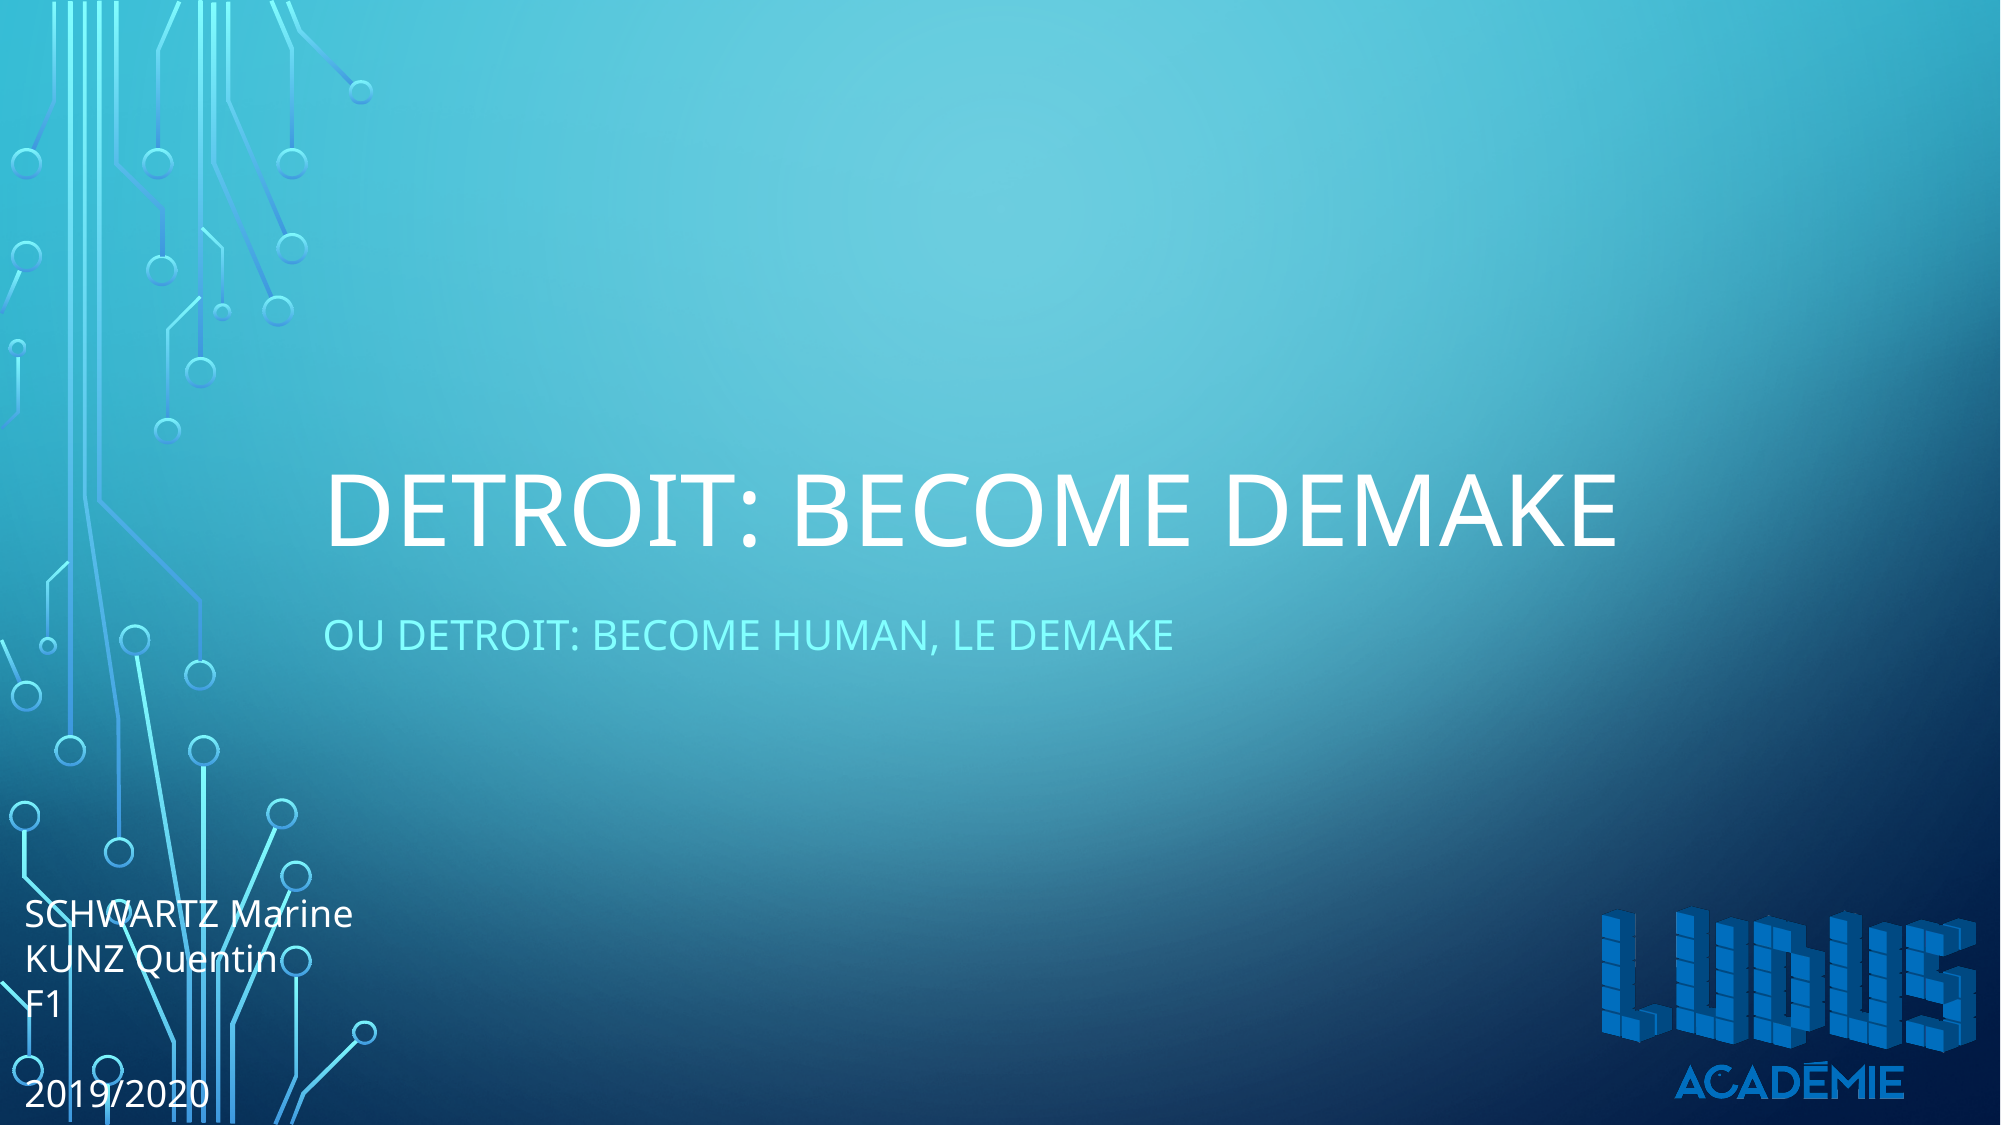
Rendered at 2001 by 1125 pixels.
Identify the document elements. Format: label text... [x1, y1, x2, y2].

subtitle Ou Detroit: Become Human, LE DEMake [307, 590, 1750, 863]
picture [1602, 906, 1976, 1101]
text_box SCHWARTZ Marine KUNZ Quentin F1 2019/2020 [9, 883, 369, 1123]
title DETROIT: BECOME DEMAKE [307, 184, 1750, 576]
